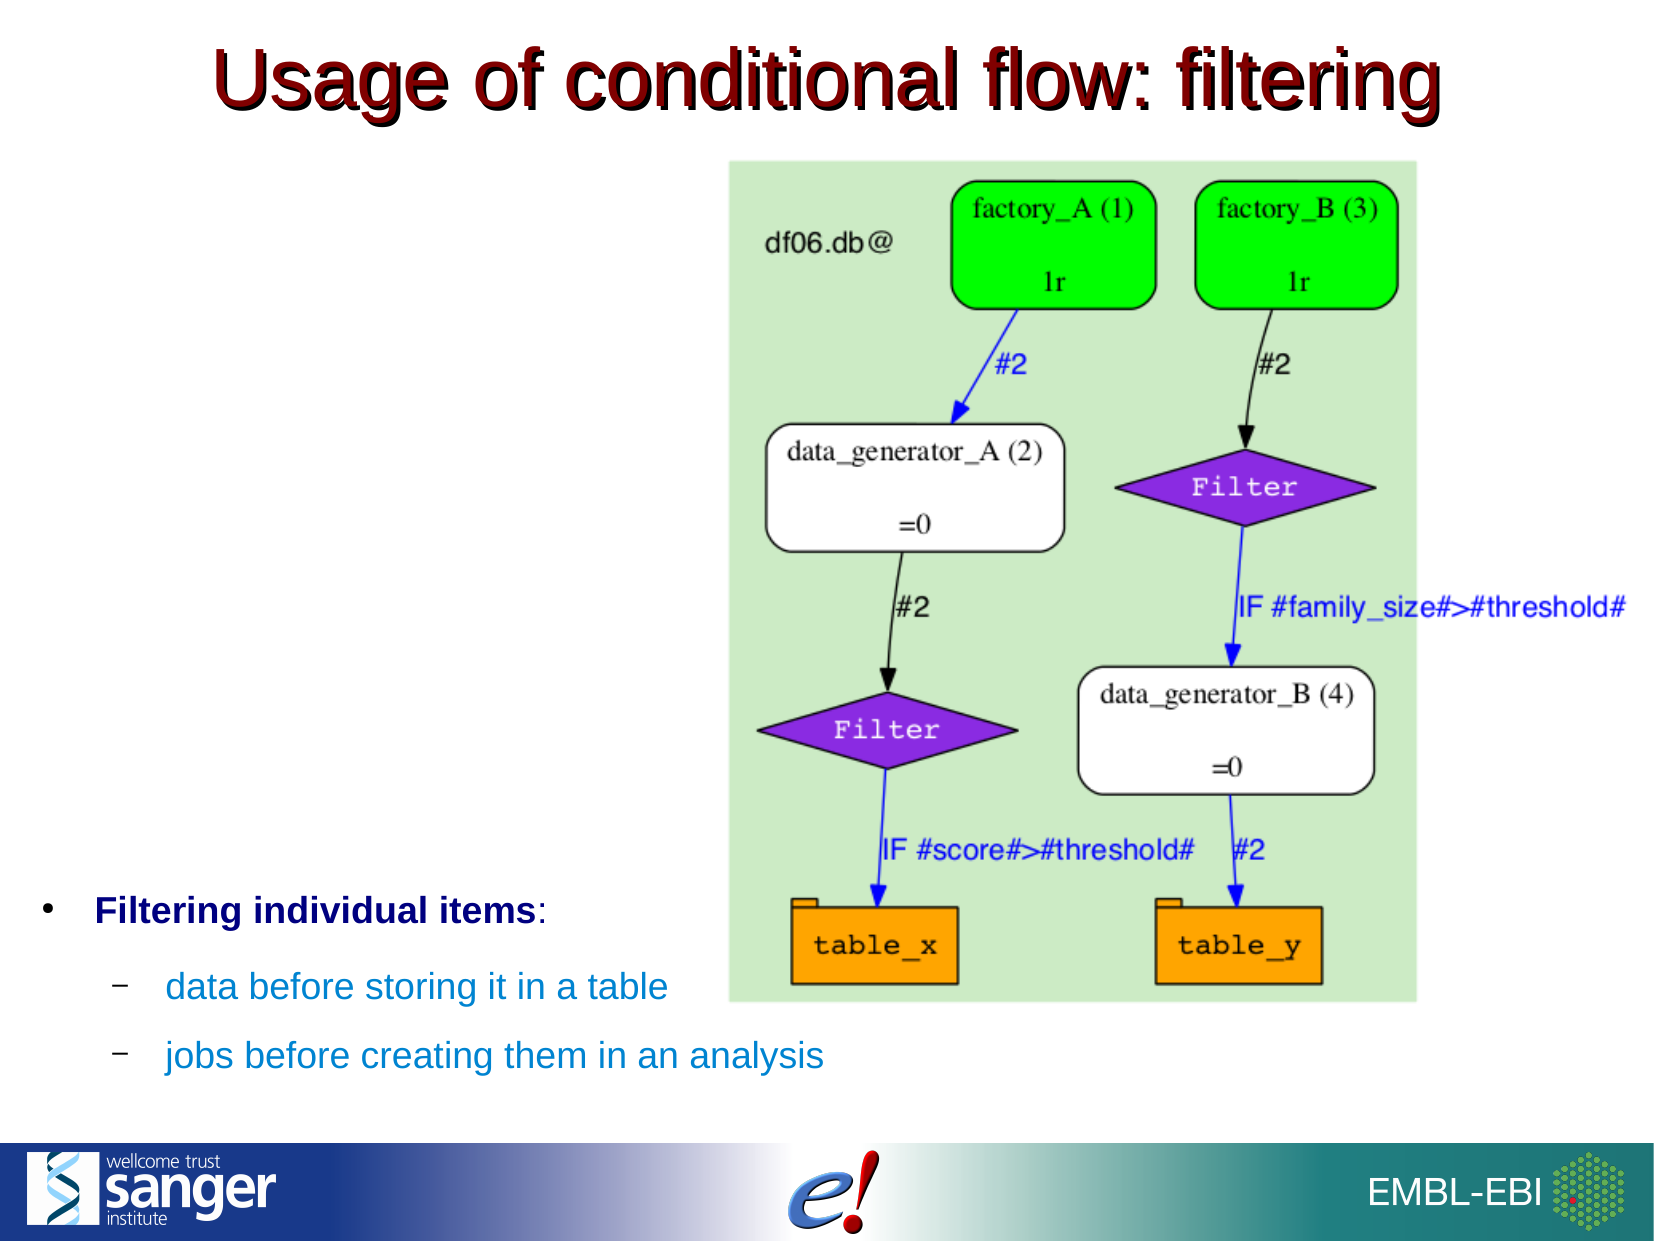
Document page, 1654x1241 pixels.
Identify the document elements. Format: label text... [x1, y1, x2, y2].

title Usage of conditional flow: filtering [82, 31, 1571, 239]
list Filtering individual items: data before storing it in a table jobs before creating them in an analysis [23, 889, 1607, 1138]
picture [0, 1143, 1654, 1241]
picture [698, 130, 1642, 1034]
